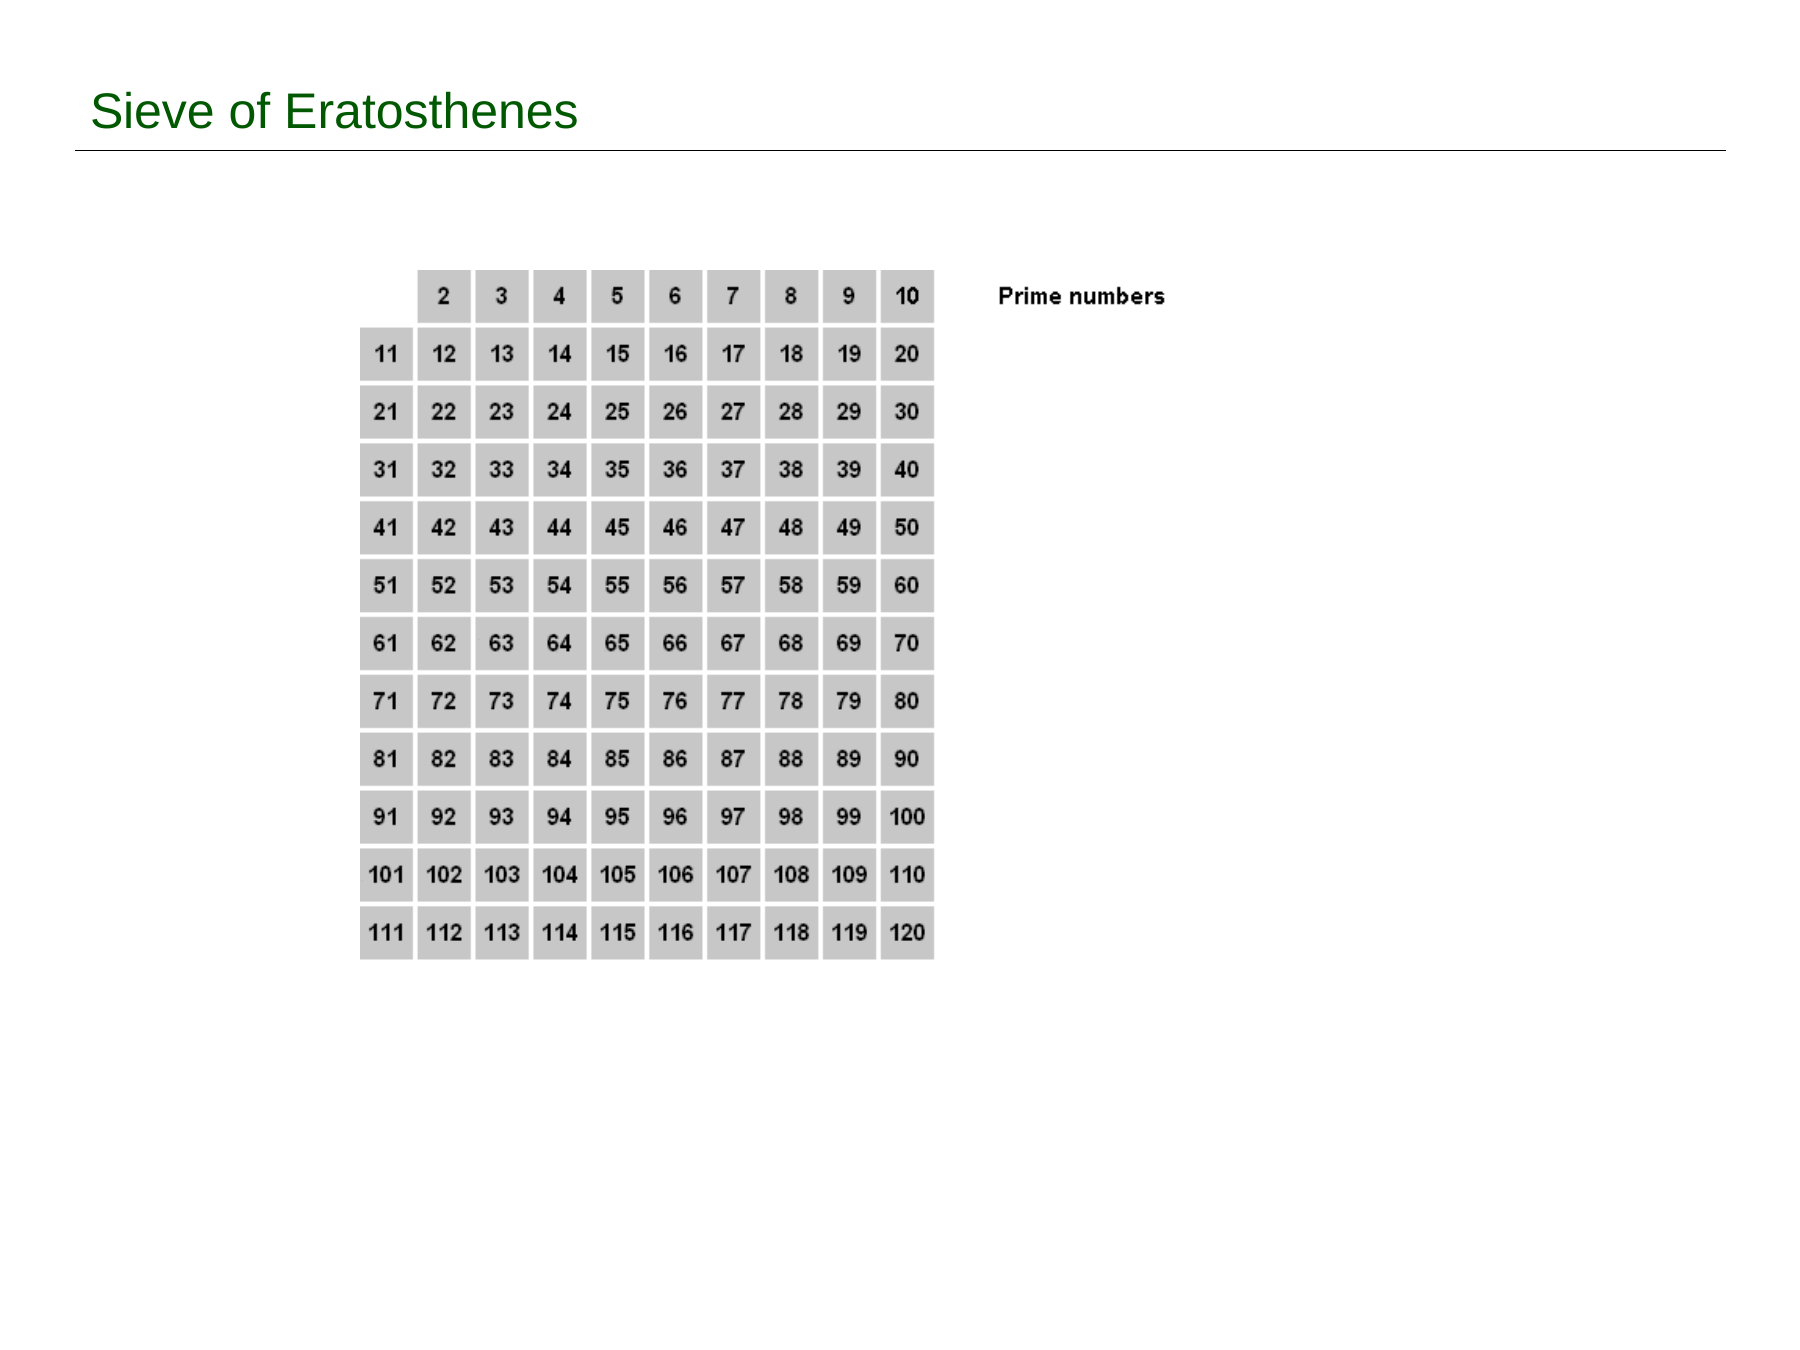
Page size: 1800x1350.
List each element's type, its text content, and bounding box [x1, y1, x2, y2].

title Sieve of Eratosthenes [90, 38, 1710, 147]
picture [360, 270, 1227, 966]
